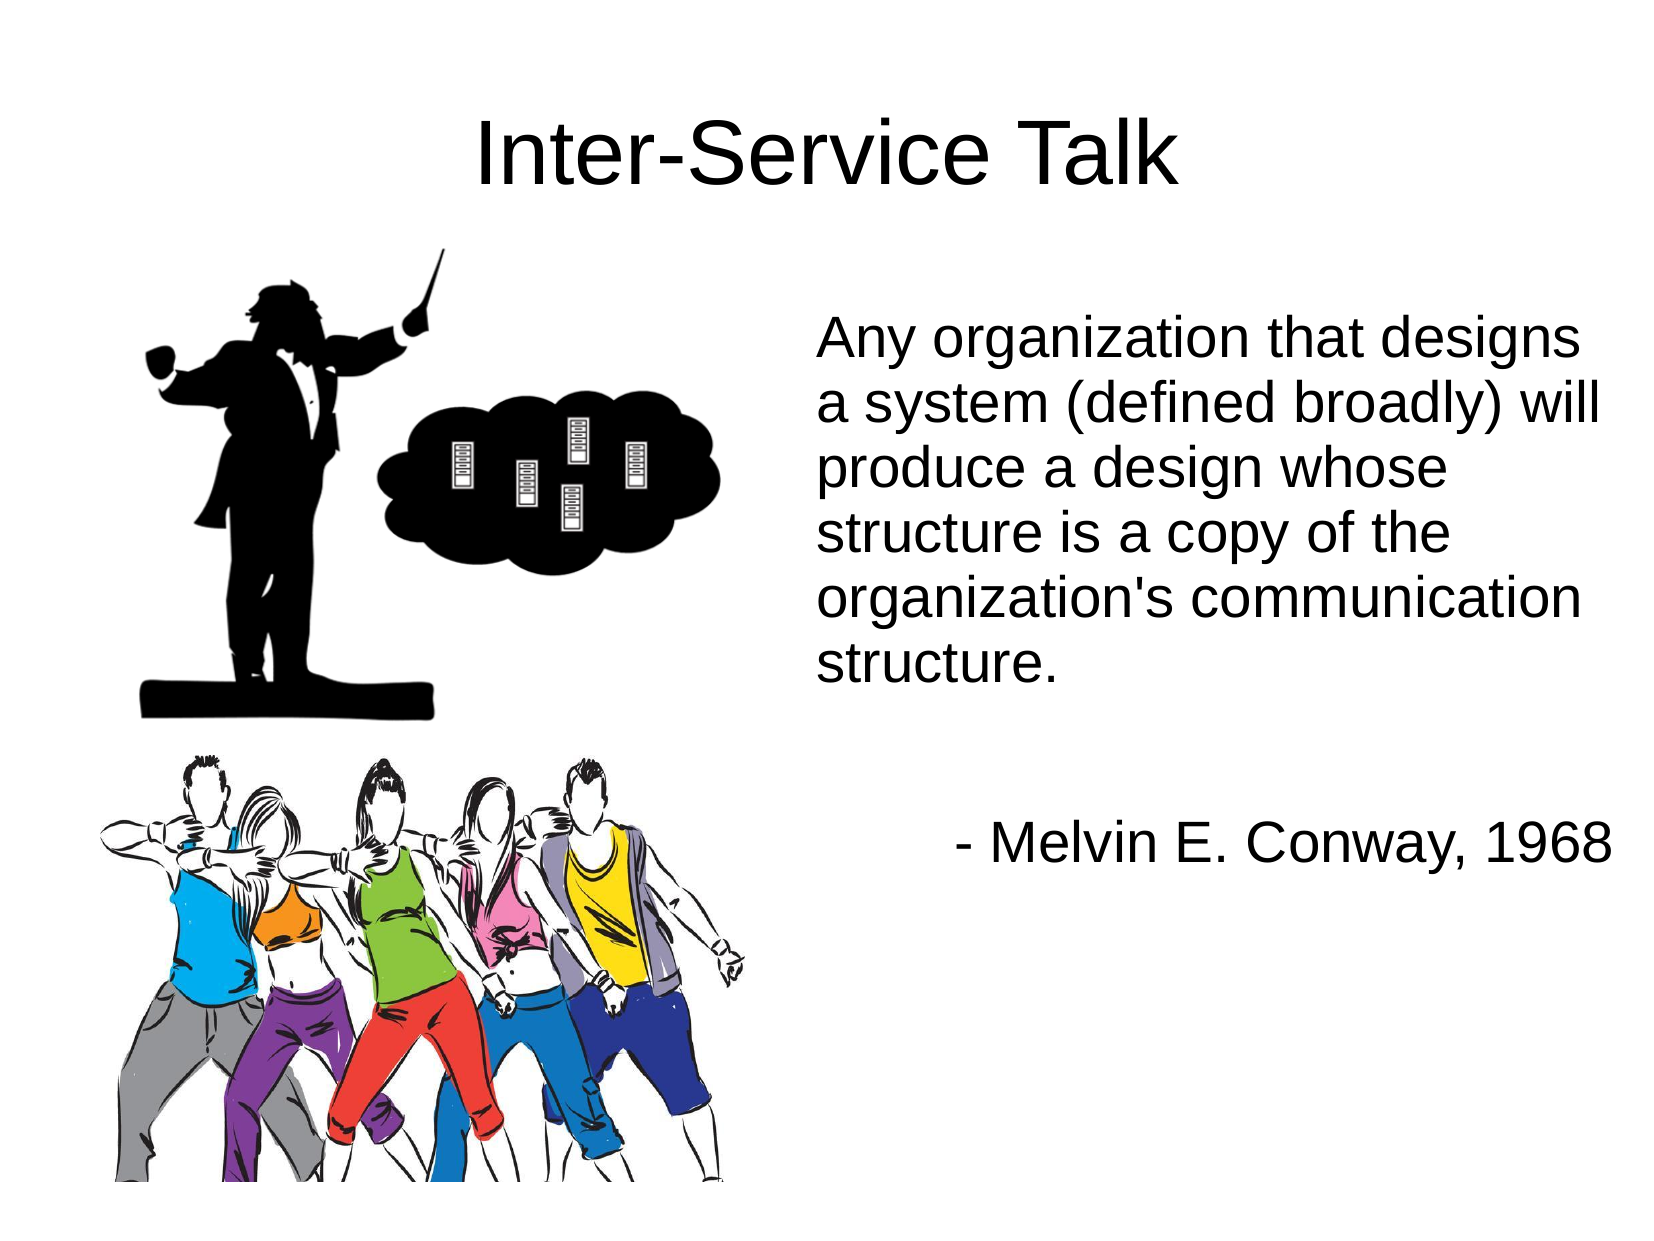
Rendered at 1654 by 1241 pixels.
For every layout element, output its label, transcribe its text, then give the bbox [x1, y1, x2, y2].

text_box Any organization that designs a system (defined broadly) will produce a design whose structure is a copy of the organization's communication structure. - Melvin E. Conway, 1968 [801, 297, 1630, 898]
picture [100, 755, 745, 1182]
title Inter-Service Talk [82, 49, 1571, 257]
picture [114, 257, 721, 733]
